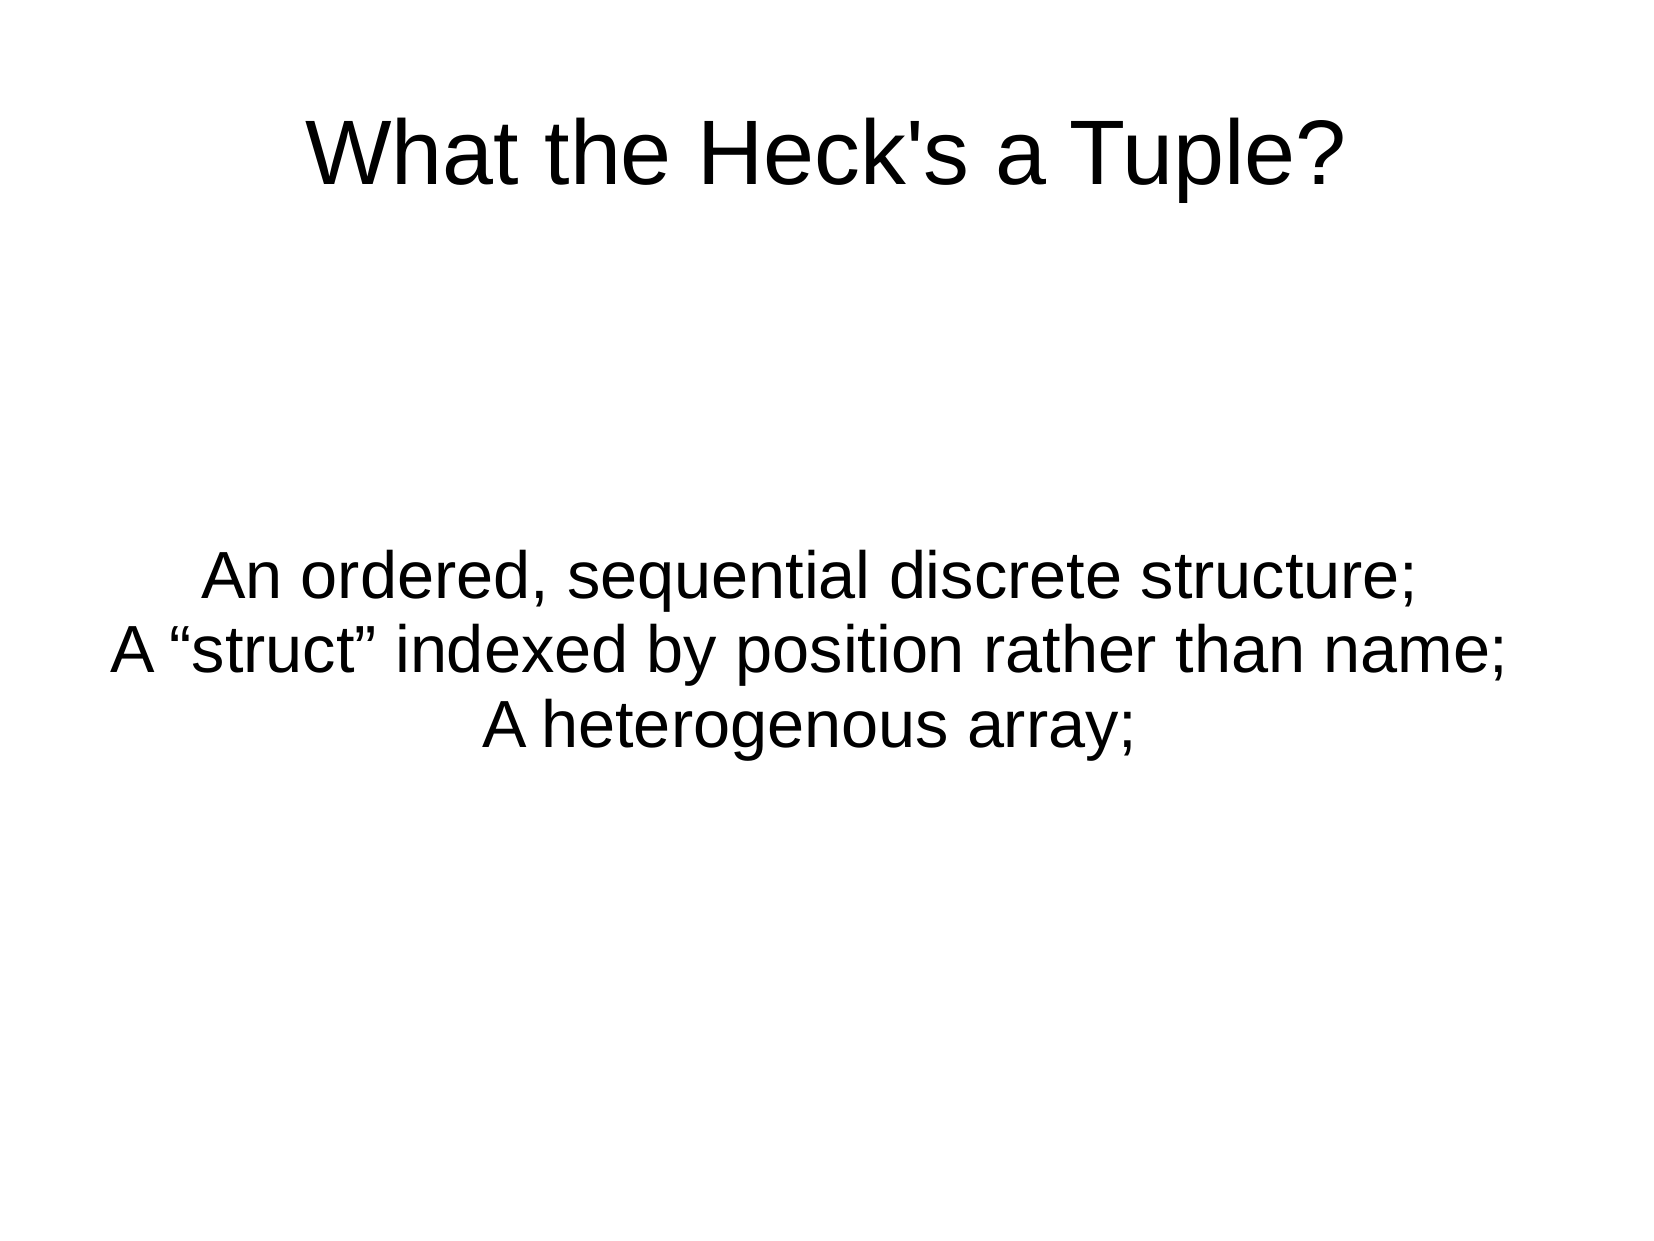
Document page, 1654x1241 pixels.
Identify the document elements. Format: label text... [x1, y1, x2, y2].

title What the Heck's a Tuple? [82, 49, 1571, 257]
subtitle An ordered, sequential discrete structure; A “struct” indexed by position rather than name; A heterogenous array; [82, 290, 1538, 1010]
